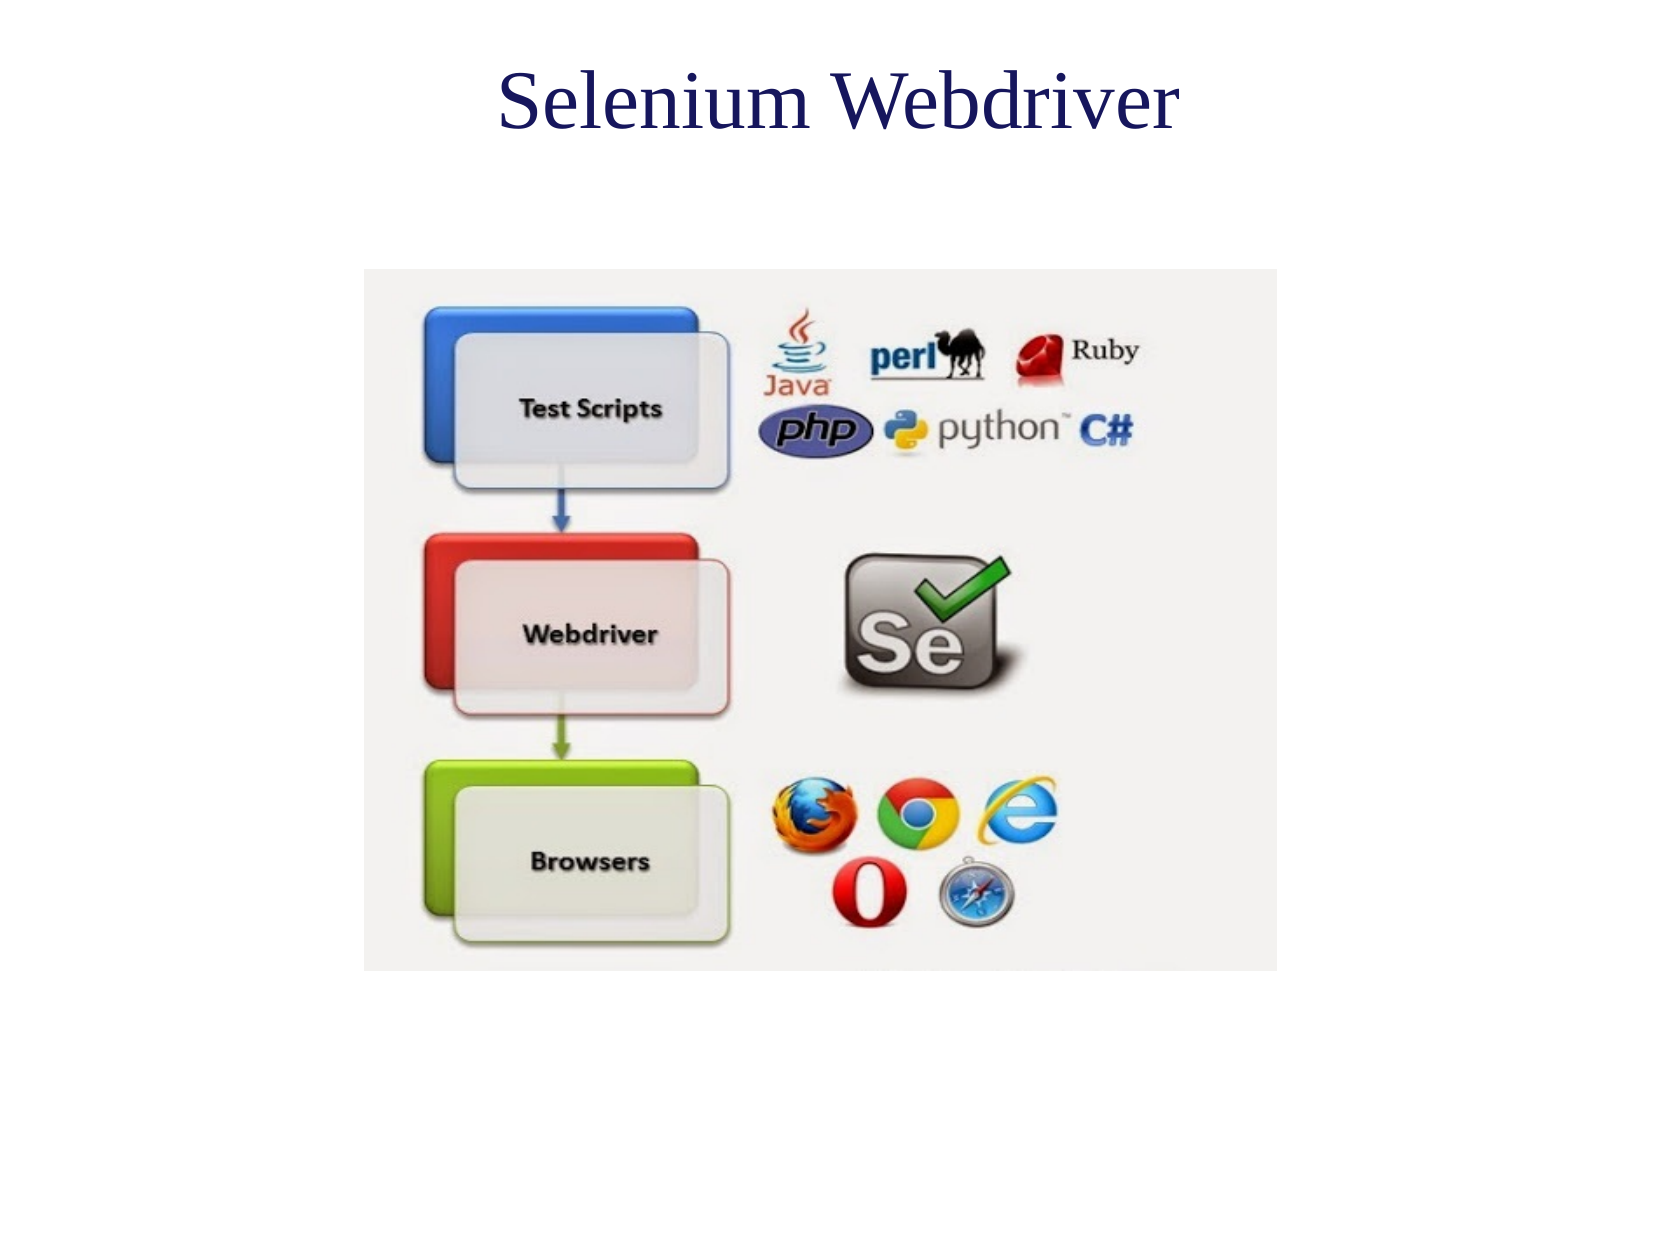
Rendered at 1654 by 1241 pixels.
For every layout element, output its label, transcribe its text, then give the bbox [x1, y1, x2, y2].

picture [364, 269, 1277, 971]
text_box Selenium Webdriver [82, 26, 1571, 171]
text_box [176, 232, 1565, 1033]
